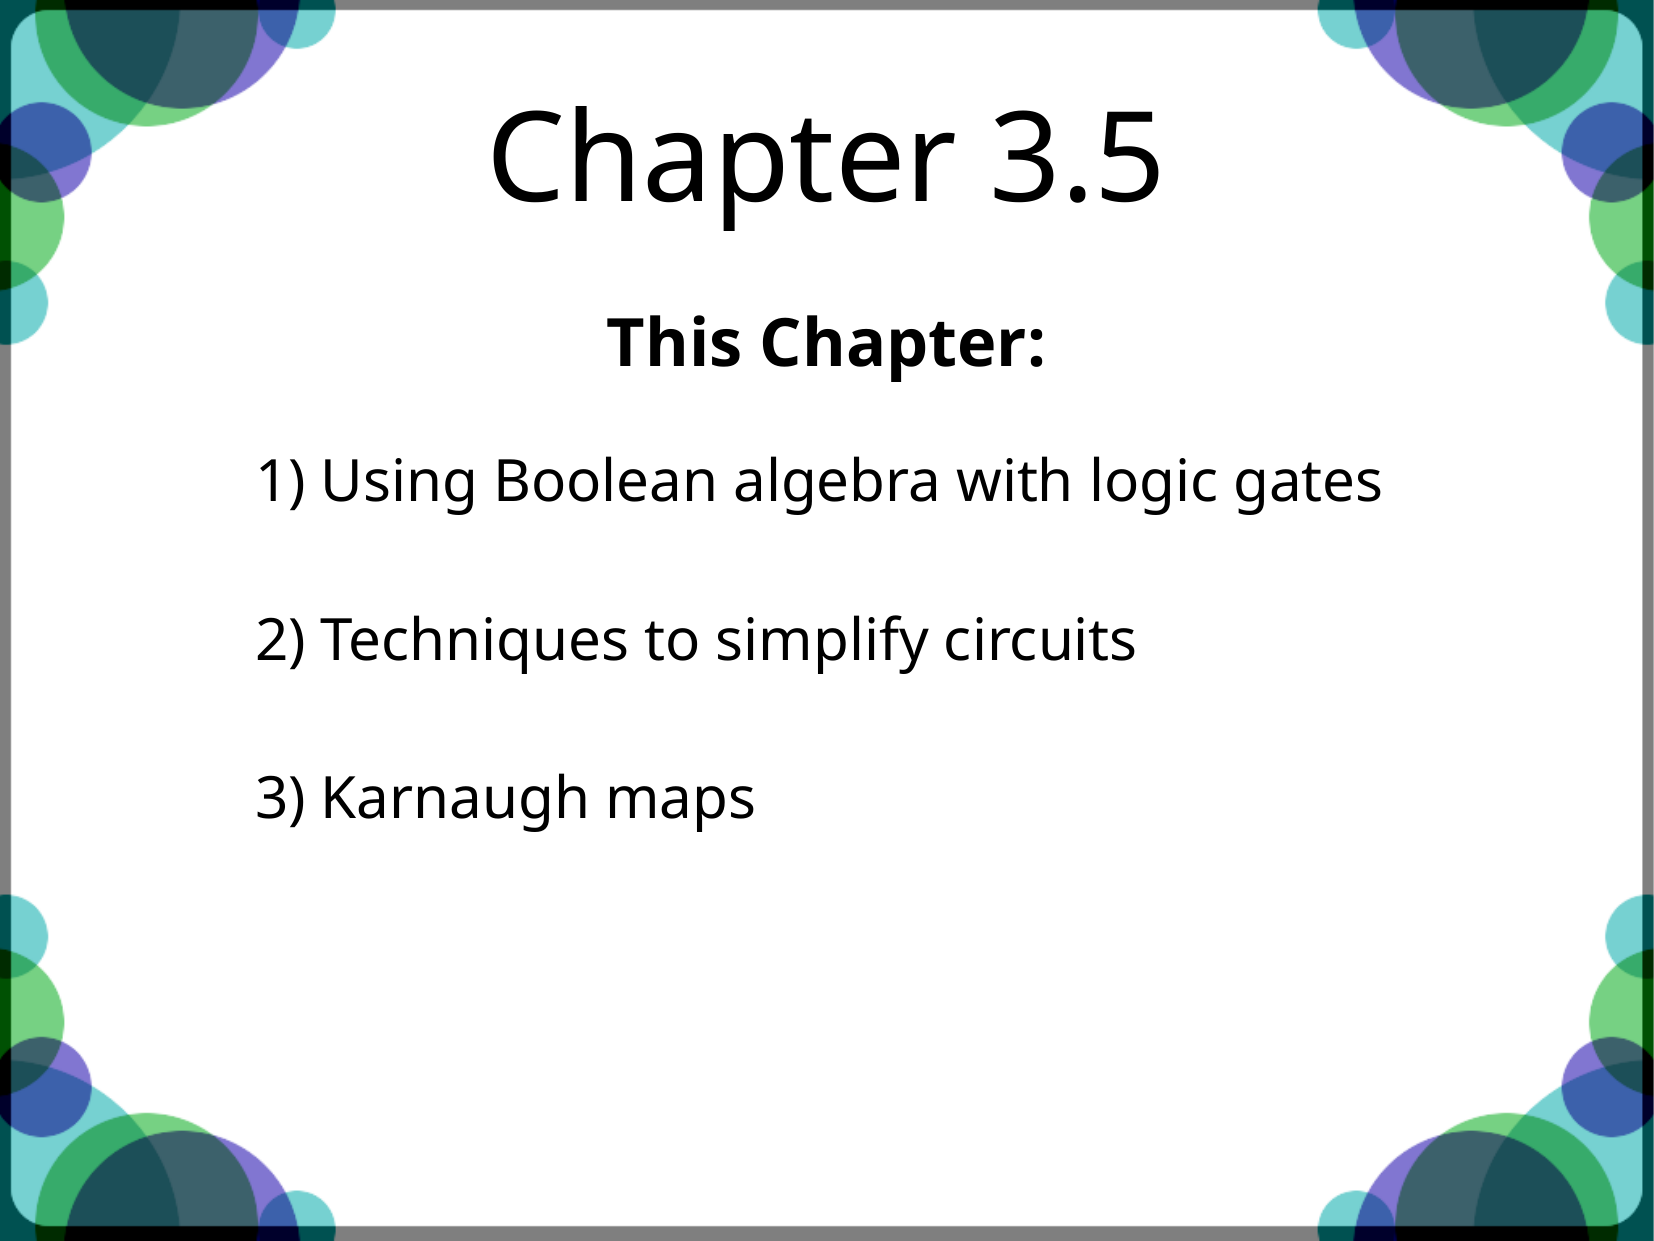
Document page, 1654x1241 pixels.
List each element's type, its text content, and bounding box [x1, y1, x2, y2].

subtitle This Chapter: [82, 290, 1571, 391]
picture [0, 0, 1654, 1241]
text_box Using Boolean algebra with logic gates Techniques to simplify circuits Karnaugh maps [255, 405, 1411, 871]
title Chapter 3.5 [82, 49, 1571, 257]
